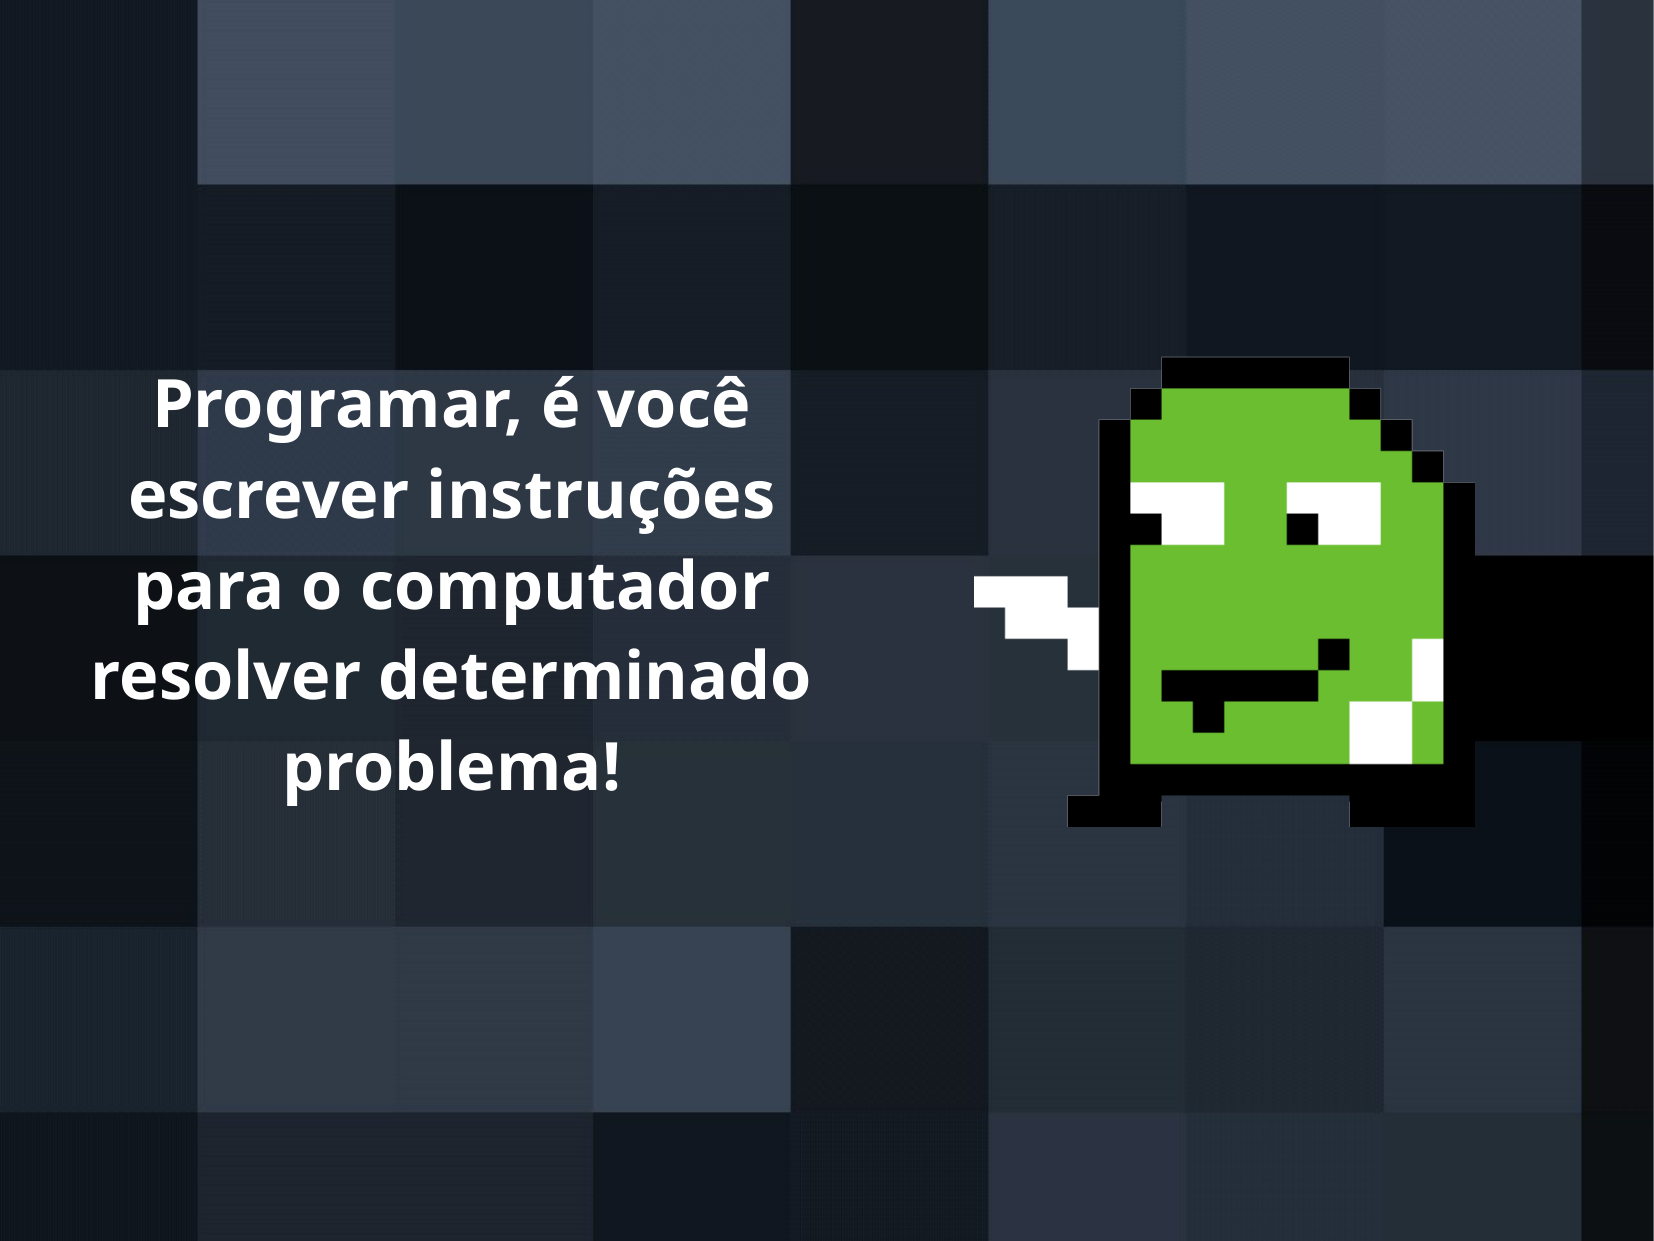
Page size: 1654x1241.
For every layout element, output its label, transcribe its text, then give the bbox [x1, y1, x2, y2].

picture [0, 0, 1654, 1241]
title Programar, é você escrever instruções para o computador resolver determinado problema! [47, 349, 857, 817]
